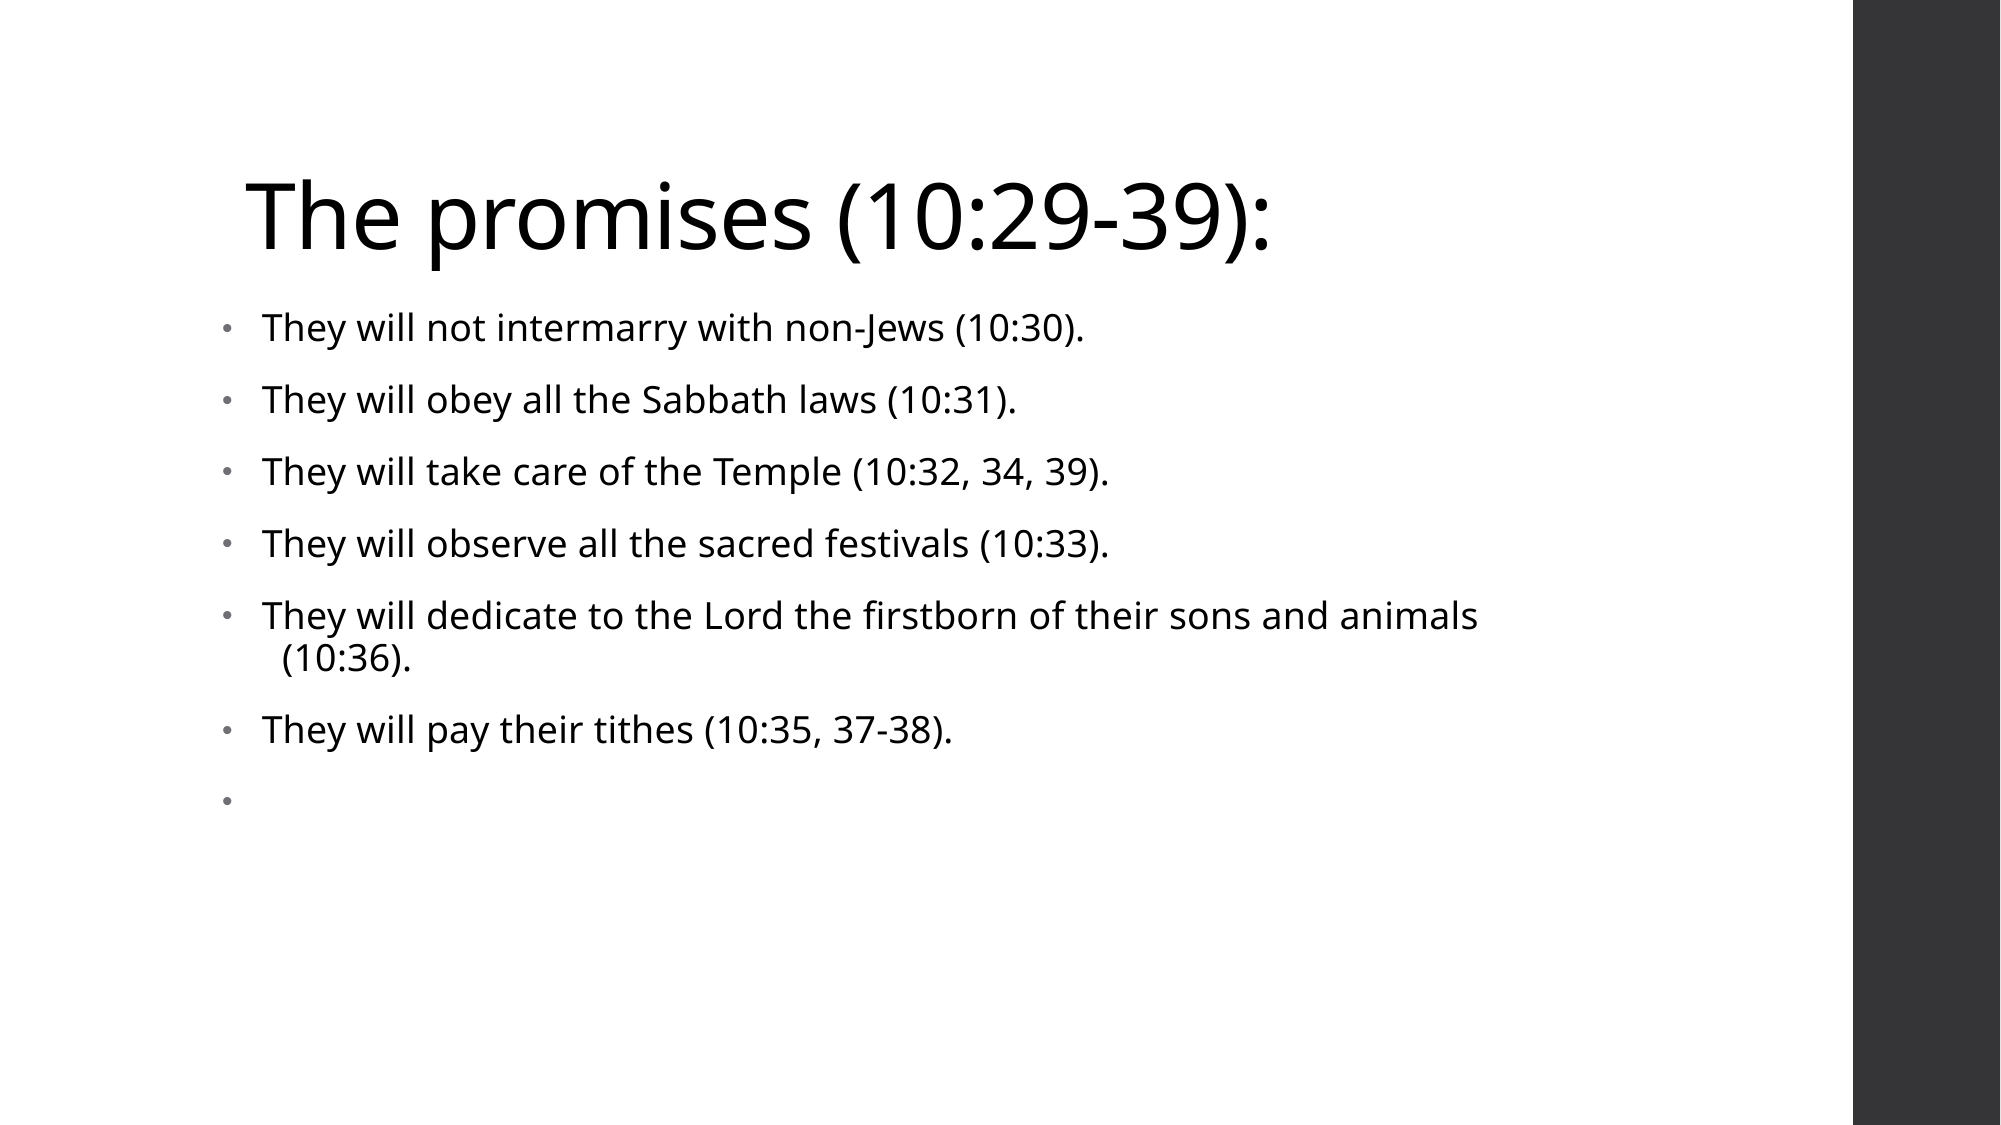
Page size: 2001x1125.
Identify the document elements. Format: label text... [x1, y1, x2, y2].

list They will not intermarry with non-Jews (10:30). They will obey all the Sabbath laws (10:31). They will take care of the Temple (10:32, 34, 39). They will observe all the sacred festivals (10:33). They will dedicate to the Lord the firstborn of their sons and animals (10:36). They will pay their tithes (10:35, 37-38). [206, 299, 1617, 1014]
title The promises (10:29-39): [206, 60, 1797, 278]
